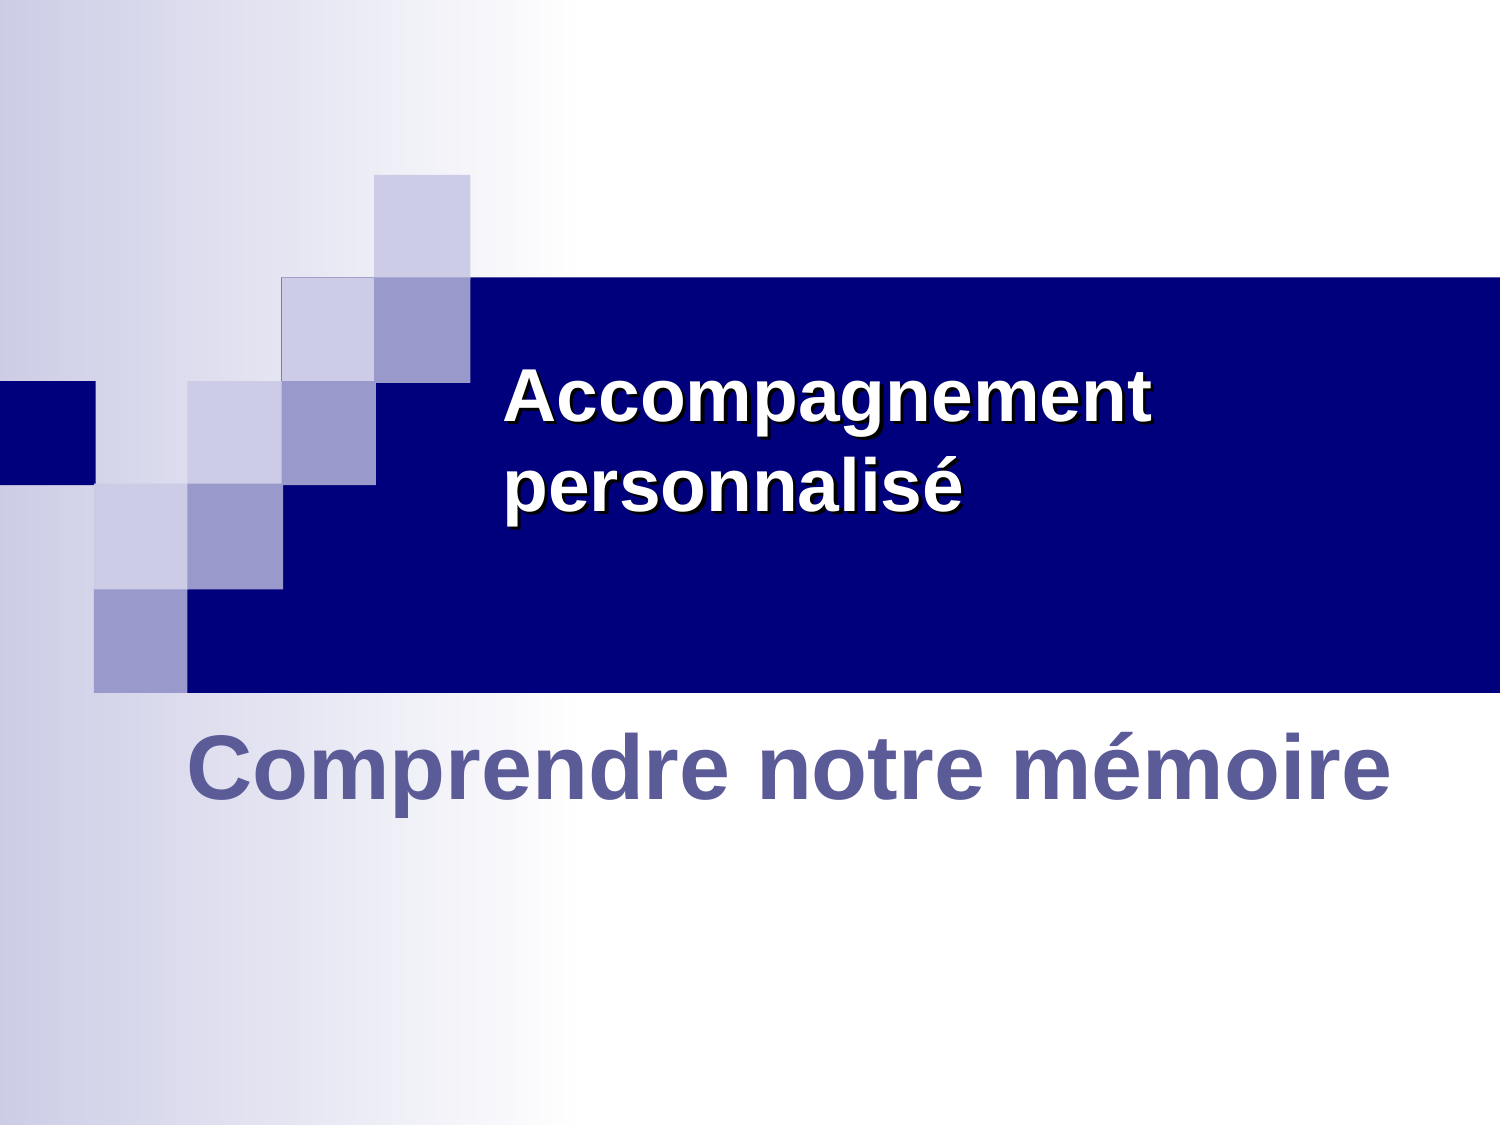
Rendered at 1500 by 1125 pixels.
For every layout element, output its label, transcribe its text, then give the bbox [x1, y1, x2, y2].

subtitle Comprendre notre mémoire [171, 699, 1476, 988]
title Accompagnement personnalisé [487, 299, 1476, 663]
